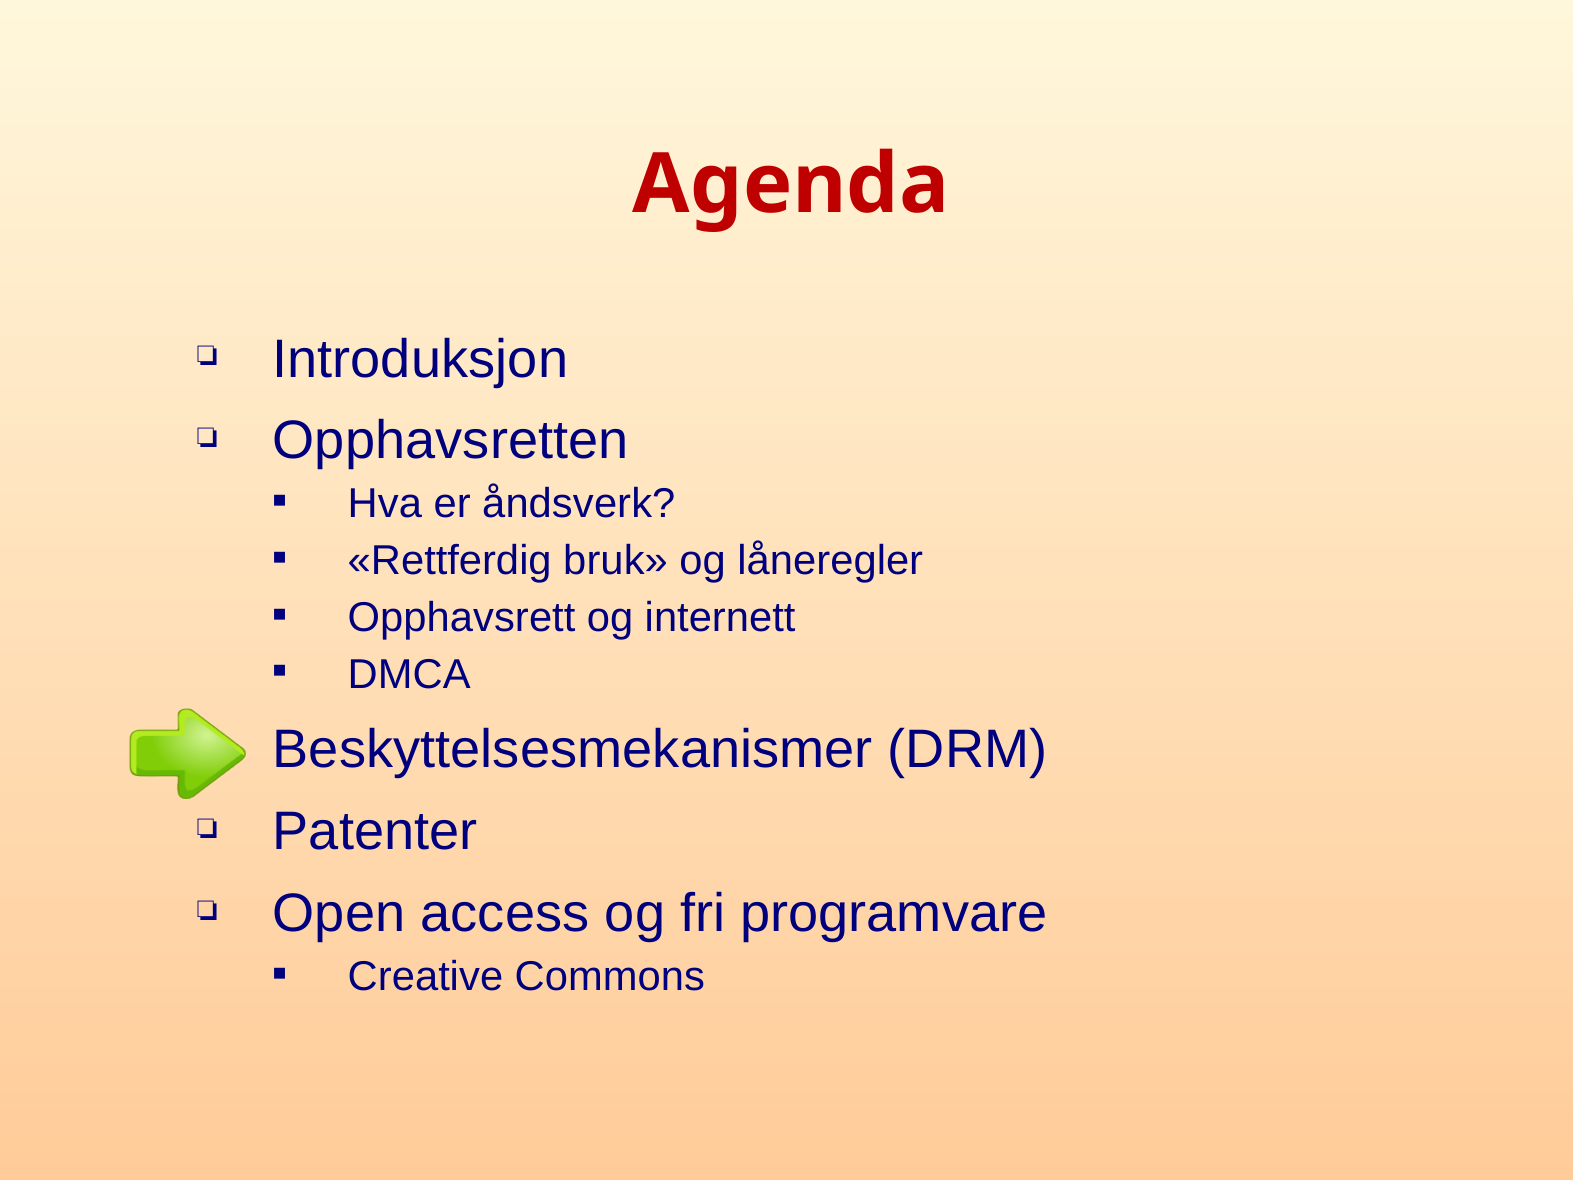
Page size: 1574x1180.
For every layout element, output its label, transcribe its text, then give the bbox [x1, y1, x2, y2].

picture [129, 708, 246, 799]
title Agenda [39, 54, 1543, 309]
list Introduksjon Opphavsretten Hva er åndsverk? «Rettferdig bruk» og låneregler Opphavsrett og internett DMCA Beskyttelsesmekanismer (DRM) Patenter Open access og fri programvare Creative Commons [197, 334, 1574, 1169]
